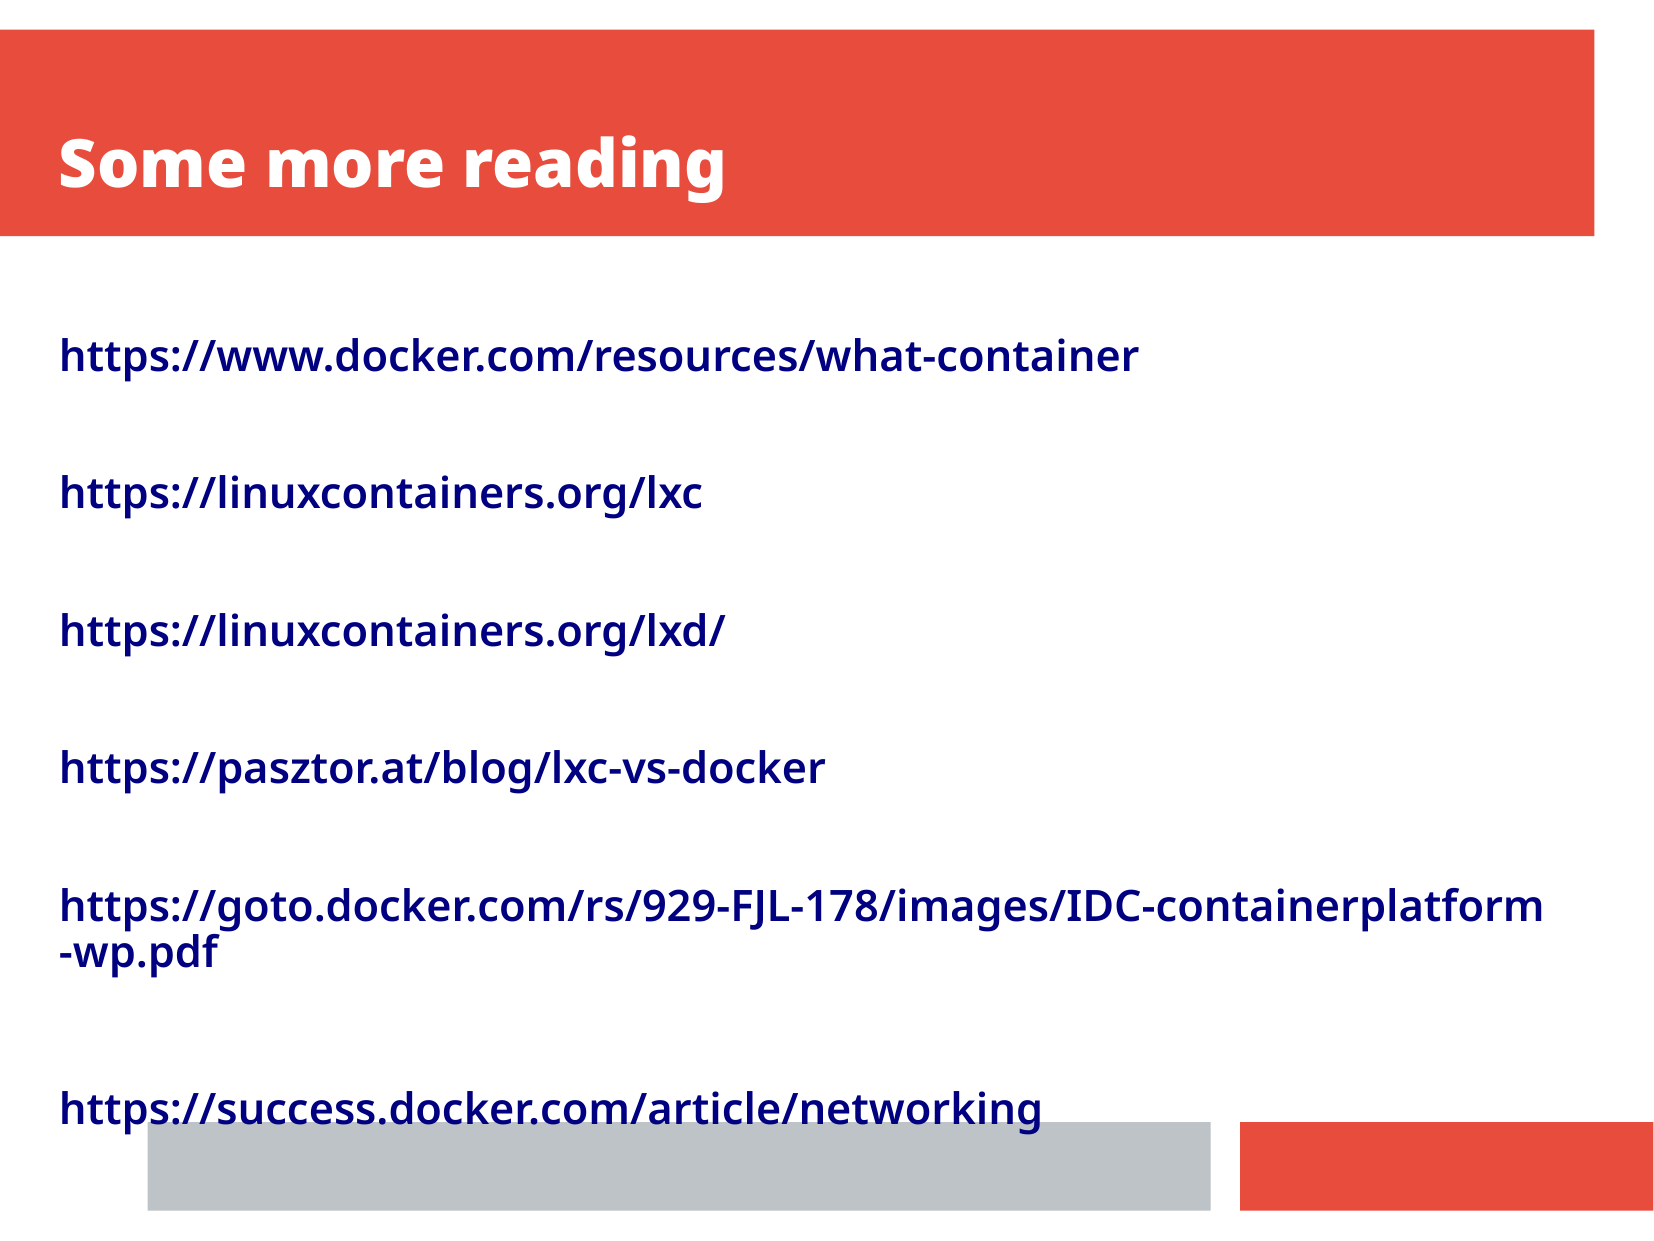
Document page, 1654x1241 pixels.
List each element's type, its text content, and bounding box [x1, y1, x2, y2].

list https://www.docker.com/resources/what-container https://linuxcontainers.org/lxc https://linuxcontainers.org/lxd/ https://pasztor.at/blog/lxc-vs-docker https://goto.docker.com/rs/929-FJL-178/images/IDC-containerplatform-wp.pdf https://success.docker.com/article/networking [59, 324, 1565, 1093]
title Some more reading [59, 59, 1595, 207]
